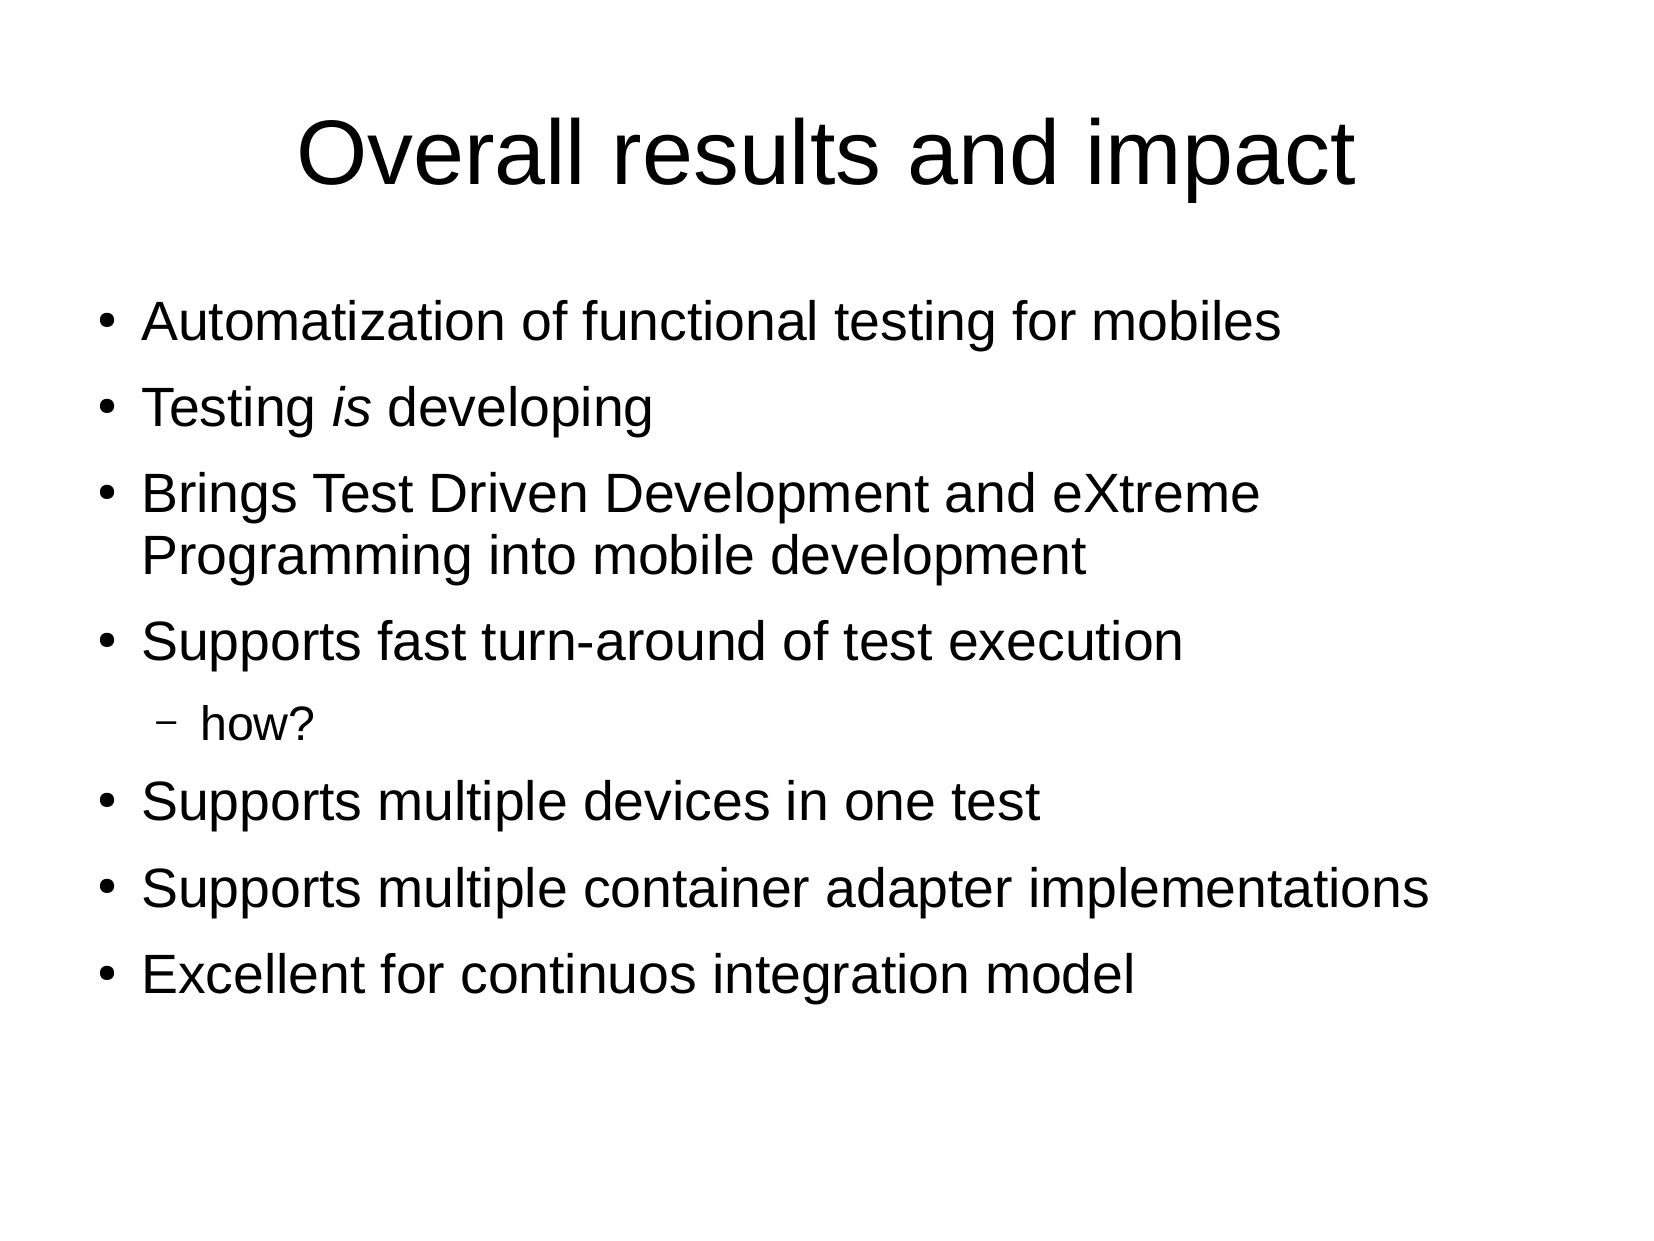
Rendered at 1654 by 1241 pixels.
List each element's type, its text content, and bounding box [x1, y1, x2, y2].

list Automatization of functional testing for mobiles Testing is developing Brings Test Driven Development and eXtreme Programming into mobile development Supports fast turn-around of test execution how? Supports multiple devices in one test Supports multiple container adapter implementations Excellent for continuos integration model [82, 290, 1538, 1010]
title Overall results and impact [82, 49, 1571, 257]
